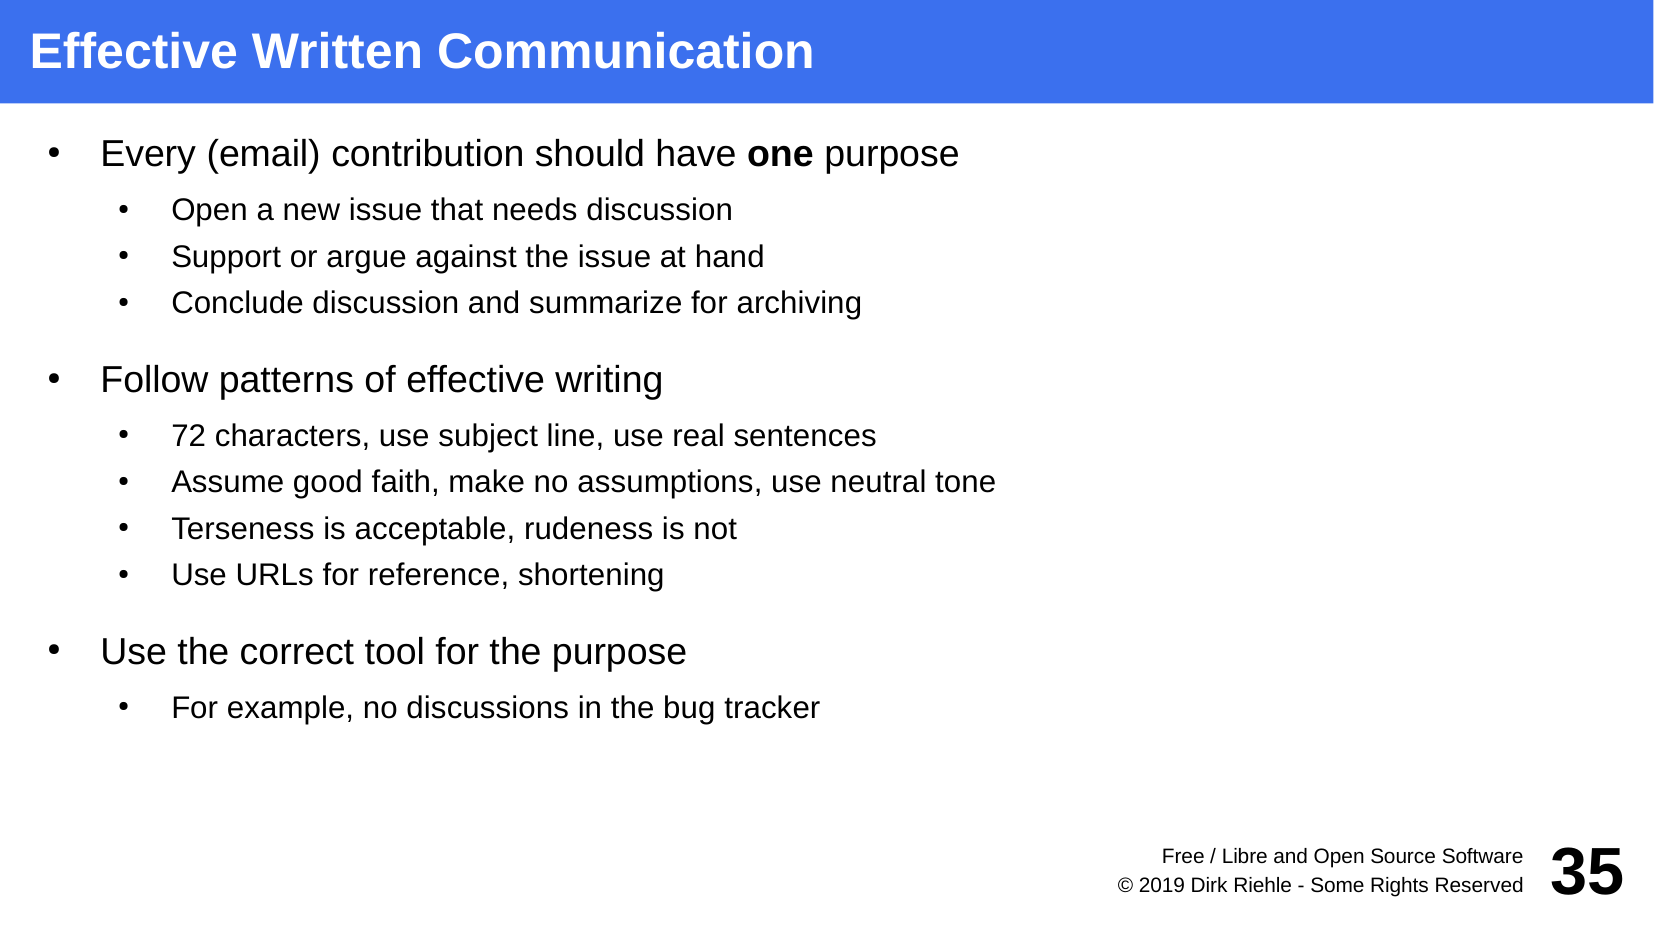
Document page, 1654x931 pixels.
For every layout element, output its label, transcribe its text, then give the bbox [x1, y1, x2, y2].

title Effective Written Communication [0, 0, 1654, 104]
list Every (email) contribution should have one purpose Open a new issue that needs discussion Support or argue against the issue at hand Conclude discussion and summarize for archiving Follow patterns of effective writing 72 characters, use subject line, use real sentences Assume good faith, make no assumptions, use neutral tone Terseness is acceptable, rudeness is not Use URLs for reference, shortening Use the correct tool for the purpose For example, no discussions in the bug tracker [29, 132, 1625, 813]
